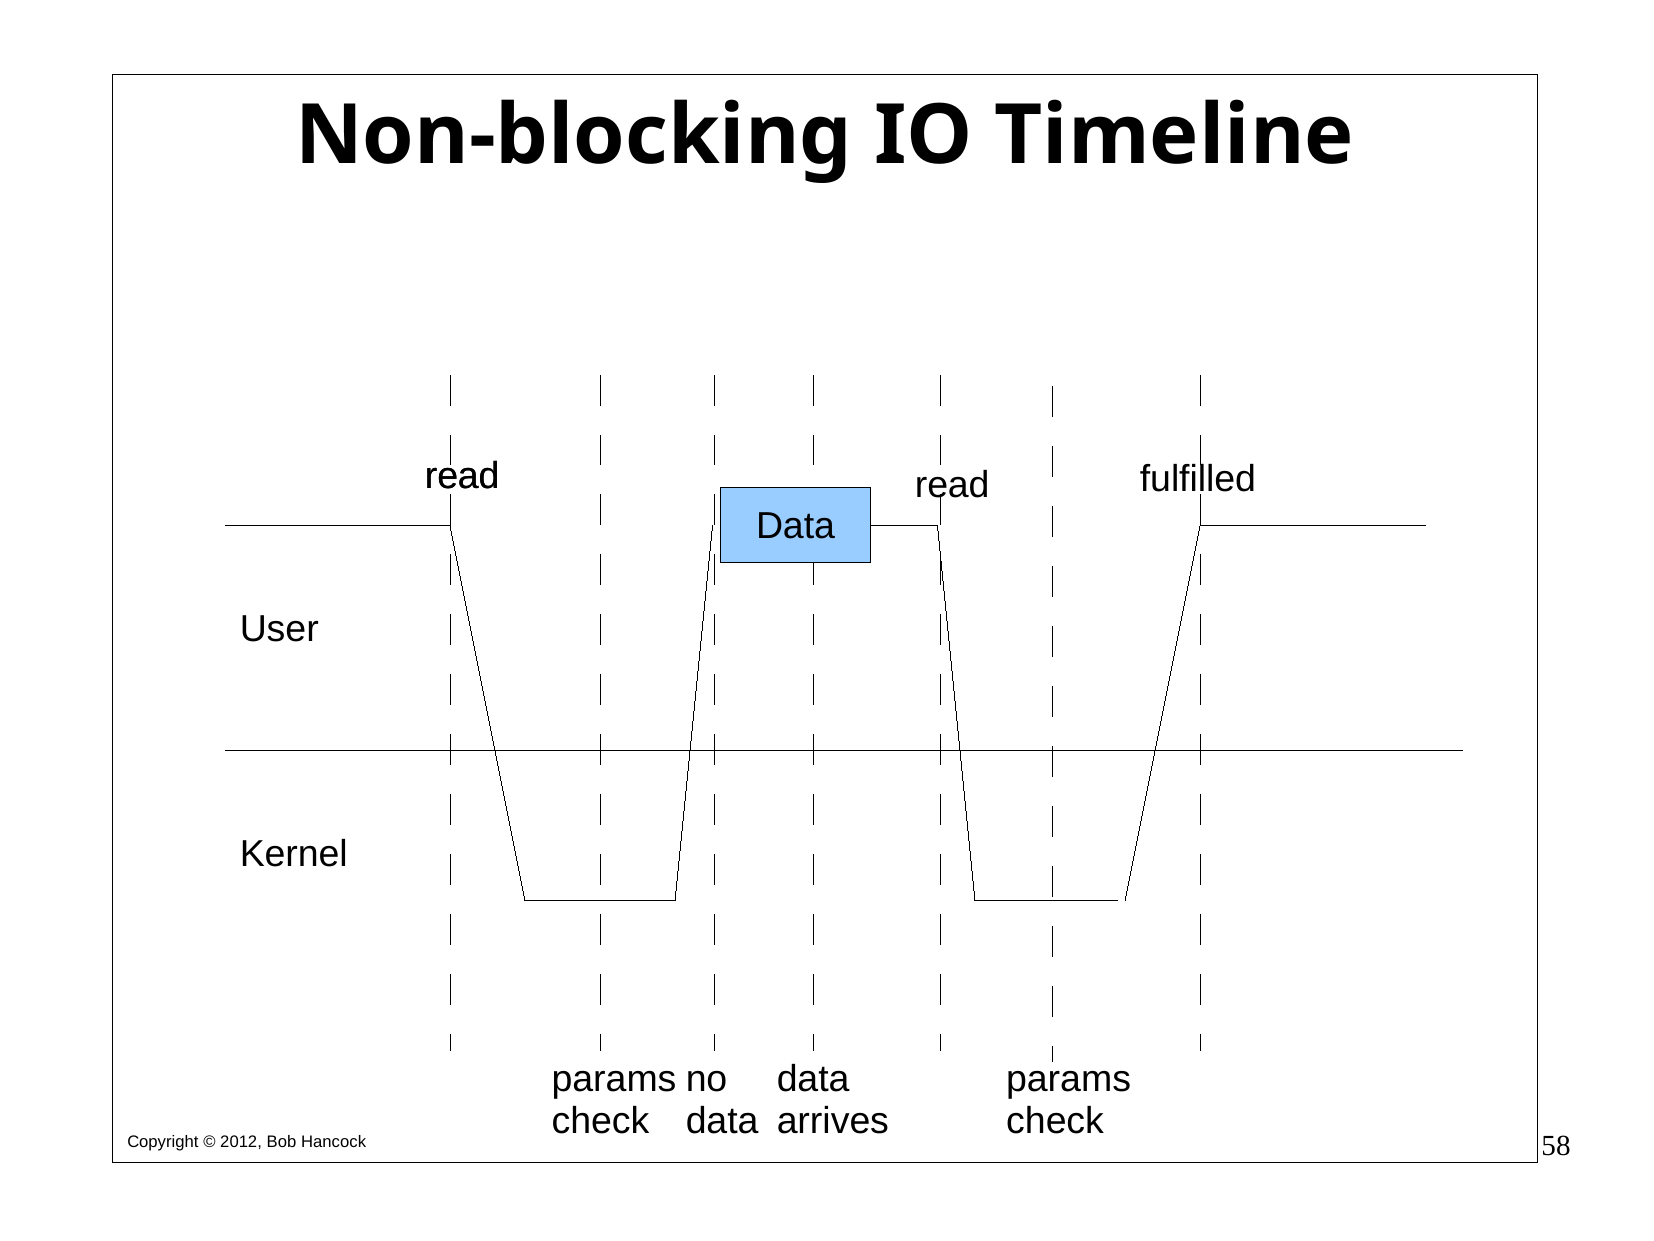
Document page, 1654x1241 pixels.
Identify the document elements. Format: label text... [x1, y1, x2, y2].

text_box read [410, 447, 515, 505]
text_box data arrives [800, 1050, 913, 1149]
text_box User [225, 600, 334, 657]
text_box Copyright © 2012, Bob Hancock [112, 1125, 382, 1159]
text_box read [900, 456, 1005, 514]
text_box Kernel [225, 825, 363, 882]
text_box Data [720, 487, 871, 563]
text_box no data [671, 1050, 800, 1149]
text_box fulfilled [1125, 450, 1271, 507]
title Non-blocking IO Timeline [112, 75, 1538, 188]
text_box params check [991, 1050, 1148, 1149]
text_box params check [536, 1050, 671, 1149]
